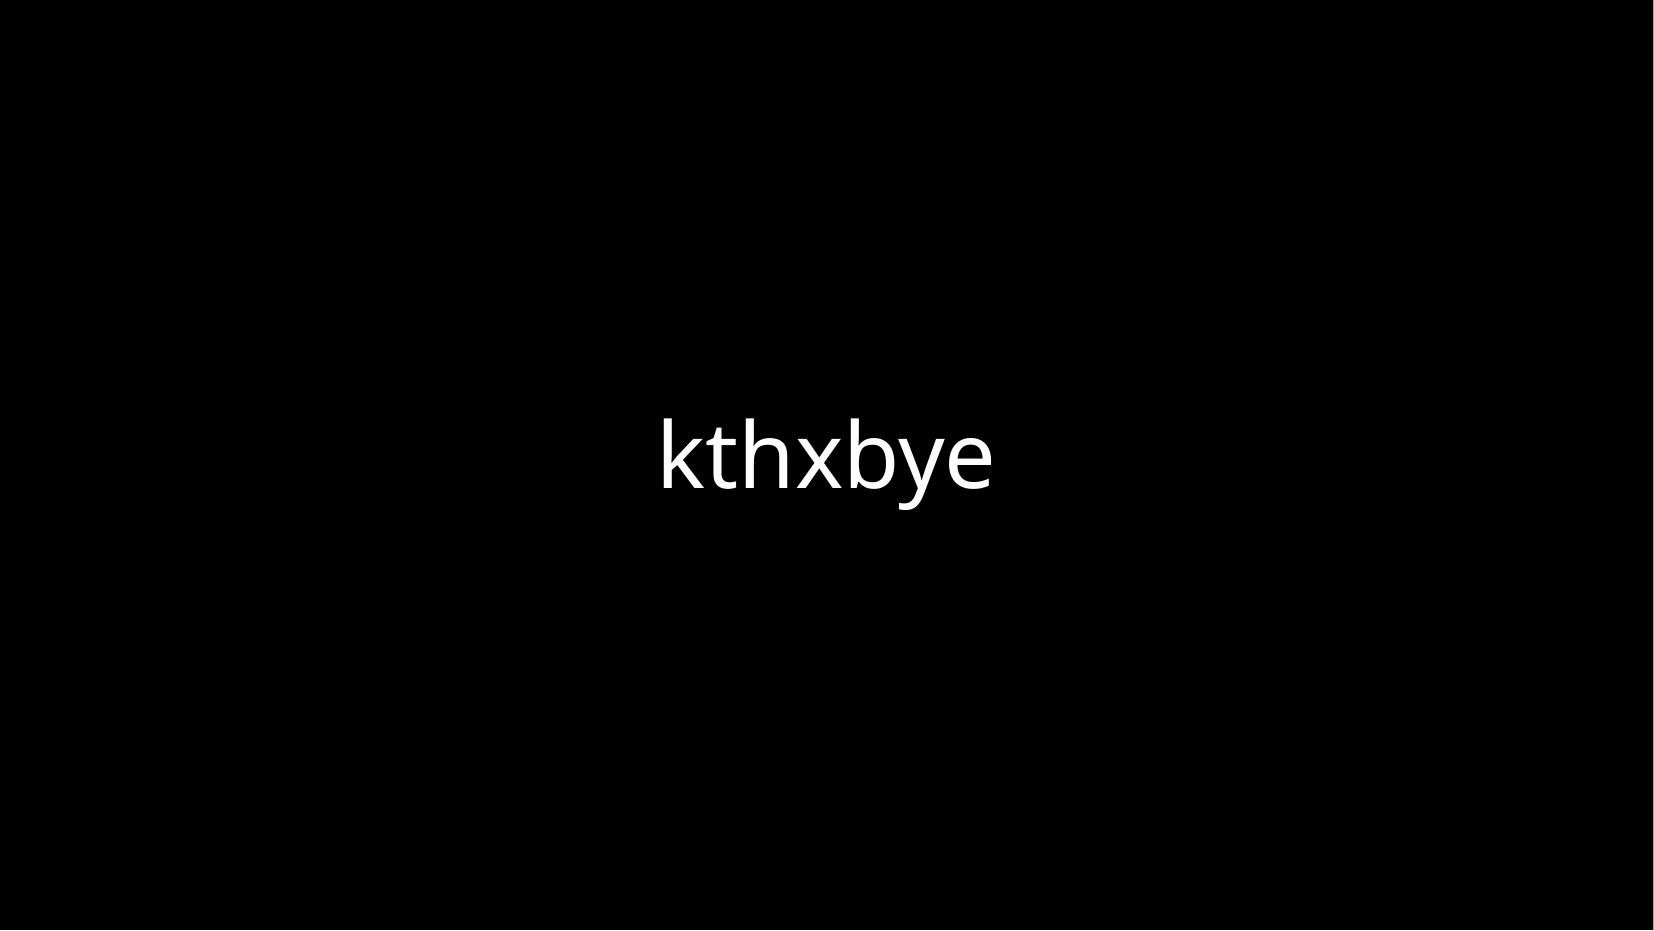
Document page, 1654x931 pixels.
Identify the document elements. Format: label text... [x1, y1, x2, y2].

title kthxbye [82, 375, 1571, 531]
